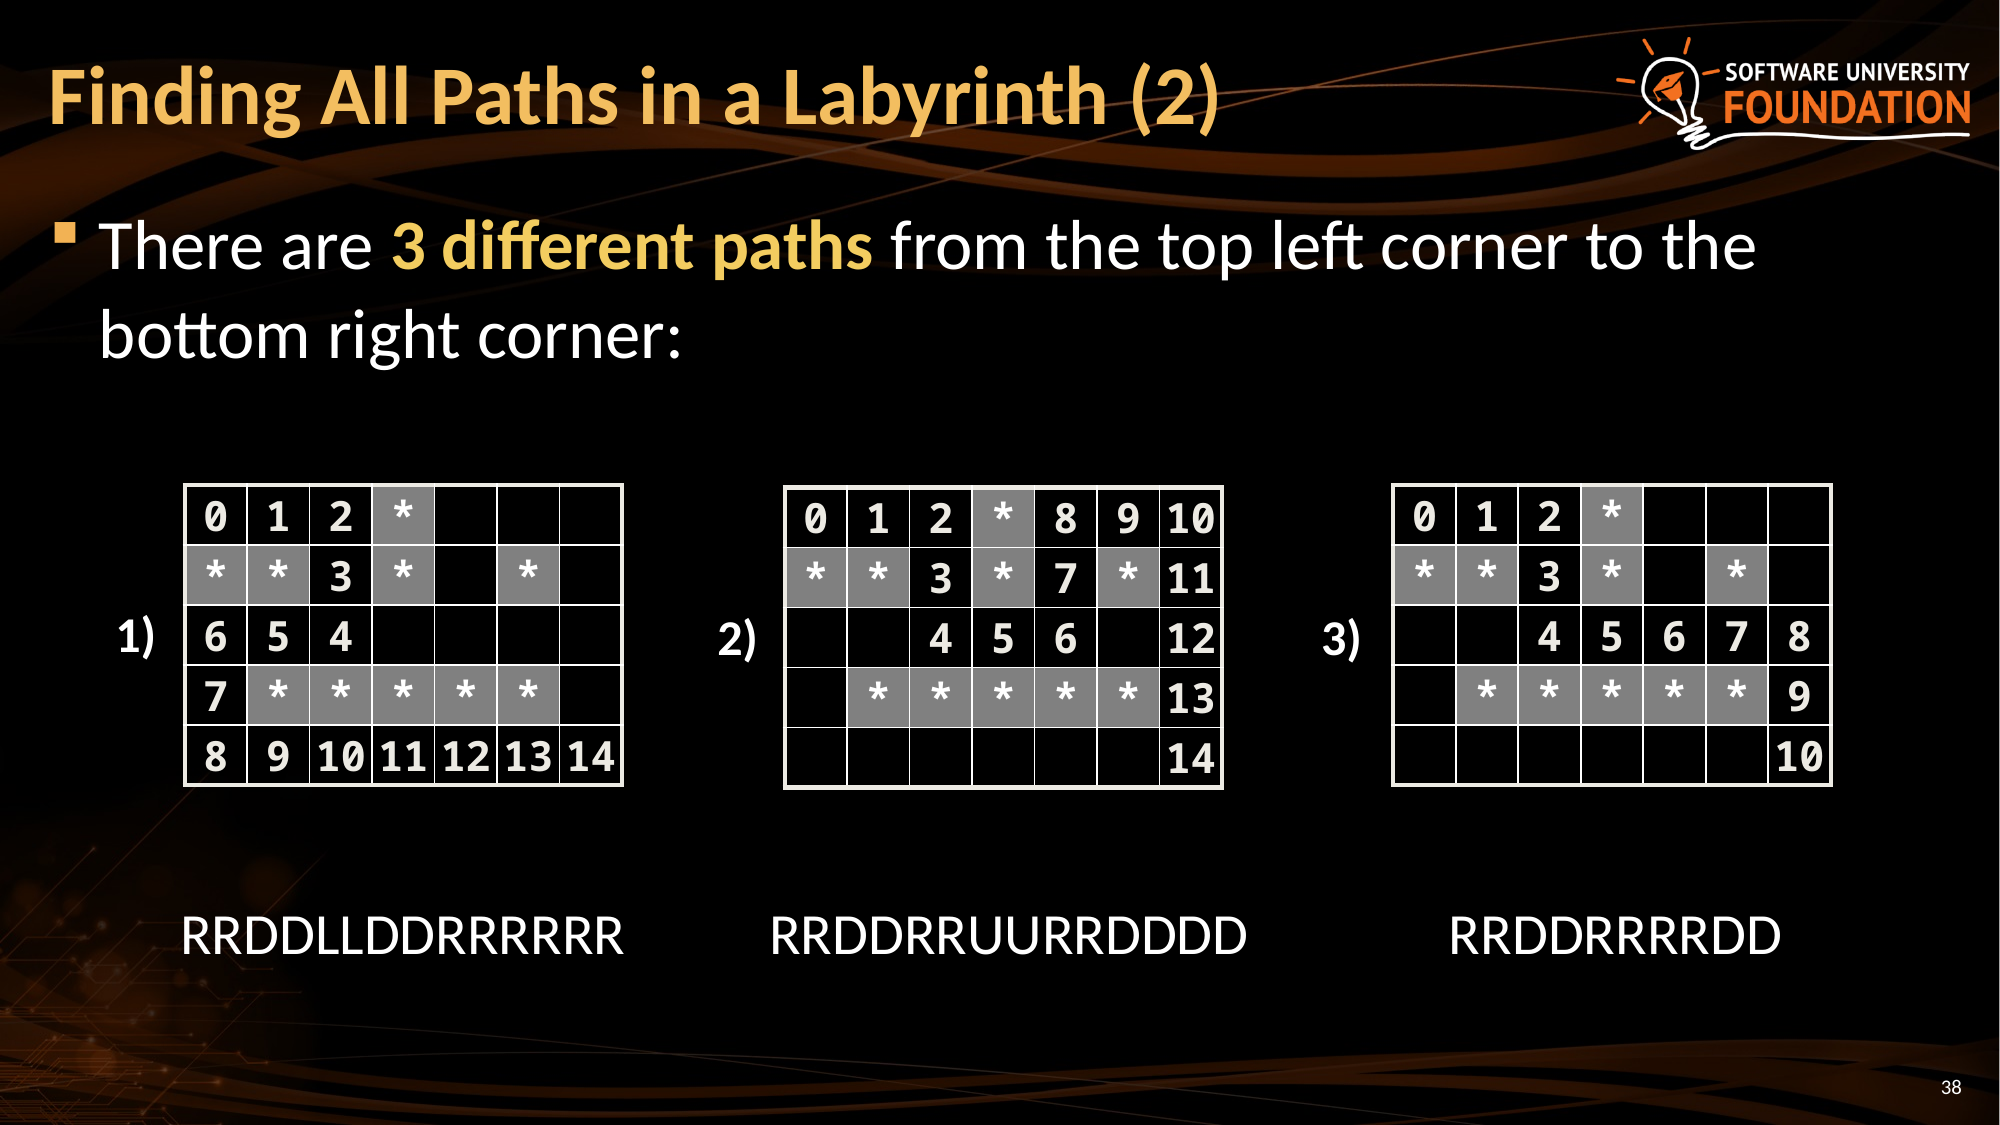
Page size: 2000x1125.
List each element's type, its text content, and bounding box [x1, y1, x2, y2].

table_header 2 [910, 490, 971, 547]
table_cell * [435, 666, 496, 724]
table_header * [373, 487, 434, 544]
text_box 1) [100, 595, 172, 671]
text_box RRDDRRRRDD [1434, 889, 1798, 974]
table_header 8 [1035, 490, 1096, 547]
table_cell [560, 666, 620, 724]
table_cell 14 [1160, 728, 1220, 785]
table_header 0 [187, 487, 246, 544]
table_cell [498, 606, 559, 664]
text_box RRDDRRUURRDDDD [754, 889, 1264, 974]
text_box RRDDLLDDRRRRRR [165, 889, 642, 974]
table_cell 13 [498, 726, 559, 783]
table_cell * [248, 666, 309, 724]
table_cell * [973, 668, 1034, 727]
table_cell 6 [1644, 606, 1705, 664]
table_cell [560, 606, 620, 664]
table_cell * [1707, 546, 1767, 604]
table_cell [1395, 606, 1455, 664]
table_cell 11 [1160, 548, 1220, 607]
table_header [498, 487, 559, 544]
text_box 2) [702, 598, 773, 674]
table_cell 11 [373, 726, 434, 783]
table_cell 14 [560, 726, 620, 783]
table_cell 8 [1769, 606, 1829, 664]
table_cell [1395, 666, 1455, 724]
table_cell [910, 728, 971, 785]
table_cell [435, 606, 496, 664]
table_cell * [248, 546, 309, 604]
table_cell * [1098, 548, 1159, 607]
table_header 1 [848, 490, 909, 547]
table_cell * [187, 546, 246, 604]
table_cell 9 [248, 726, 309, 783]
table_cell 9 [1769, 666, 1829, 724]
table_cell 4 [1519, 606, 1580, 664]
table_cell [1769, 546, 1829, 604]
table_cell * [1457, 546, 1517, 604]
table_header 9 [1098, 490, 1159, 547]
table_cell [373, 606, 434, 664]
table_cell 12 [1160, 608, 1220, 667]
table_cell 5 [248, 606, 309, 664]
table_cell [1519, 726, 1580, 783]
table_cell 8 [187, 726, 246, 783]
table_cell 12 [435, 726, 496, 783]
table_cell * [1644, 666, 1705, 724]
table_header 2 [310, 487, 371, 544]
table_cell [1098, 608, 1159, 667]
table_header 1 [1457, 487, 1517, 544]
table_cell 7 [1035, 548, 1096, 607]
table_cell [787, 728, 846, 785]
table_cell * [973, 548, 1034, 607]
table_header 2 [1519, 487, 1580, 544]
table_header * [1582, 487, 1642, 544]
table_header [435, 487, 496, 544]
table_header [560, 487, 620, 544]
table_header [1769, 487, 1829, 544]
table_cell [1098, 728, 1159, 785]
table_cell * [498, 666, 559, 724]
table_cell 3 [310, 546, 371, 604]
table_cell 10 [310, 726, 371, 783]
table_cell 13 [1160, 668, 1220, 727]
table_cell * [787, 548, 846, 607]
table_cell * [1395, 546, 1455, 604]
table_cell 3 [1519, 546, 1580, 604]
table_cell * [498, 546, 559, 604]
table_cell * [373, 666, 434, 724]
table_cell * [848, 548, 909, 607]
table_cell [1395, 726, 1455, 783]
table_cell 7 [187, 666, 246, 724]
table_cell 4 [910, 608, 971, 667]
table_header [1644, 487, 1705, 544]
table_cell * [1582, 546, 1642, 604]
table_cell [435, 546, 496, 604]
table_cell * [373, 546, 434, 604]
table_cell 3 [910, 548, 971, 607]
table_cell [787, 668, 846, 727]
table_cell [1707, 726, 1767, 783]
table_cell 5 [1582, 606, 1642, 664]
title Finding All Paths in a Labyrinth (2) [30, 6, 1602, 189]
table_cell * [1457, 666, 1517, 724]
text_box 3) [1306, 598, 1377, 674]
table_cell * [1582, 666, 1642, 724]
table_cell * [1519, 666, 1580, 724]
table_cell 4 [310, 606, 371, 664]
table_cell * [1098, 668, 1159, 727]
table_header [1707, 487, 1767, 544]
table_cell [848, 608, 909, 667]
list There are 3 different paths from the top left corner to the bottom right corner: [31, 188, 1968, 1103]
table_cell * [910, 668, 971, 727]
table_cell * [848, 668, 909, 727]
table_cell [973, 728, 1034, 785]
table_cell * [1707, 666, 1767, 724]
table_cell [1582, 726, 1642, 783]
table_header 0 [787, 490, 846, 547]
table_header * [973, 490, 1034, 547]
table_cell [1644, 726, 1705, 783]
table_cell 7 [1707, 606, 1767, 664]
table_cell 5 [973, 608, 1034, 667]
table_cell * [310, 666, 371, 724]
table_cell [1457, 606, 1517, 664]
table_cell 10 [1769, 726, 1829, 783]
table_header 1 [248, 487, 309, 544]
table_cell * [1035, 668, 1096, 727]
table_cell [1644, 546, 1705, 604]
table_cell [787, 608, 846, 667]
table_cell [1457, 726, 1517, 783]
table_cell [1035, 728, 1096, 785]
table_cell [560, 546, 620, 604]
picture [0, 0, 2000, 1125]
table_header 0 [1395, 487, 1455, 544]
table_cell 6 [187, 606, 246, 664]
table_cell [848, 728, 909, 785]
table_cell 6 [1035, 608, 1096, 667]
table_header 10 [1160, 490, 1220, 547]
